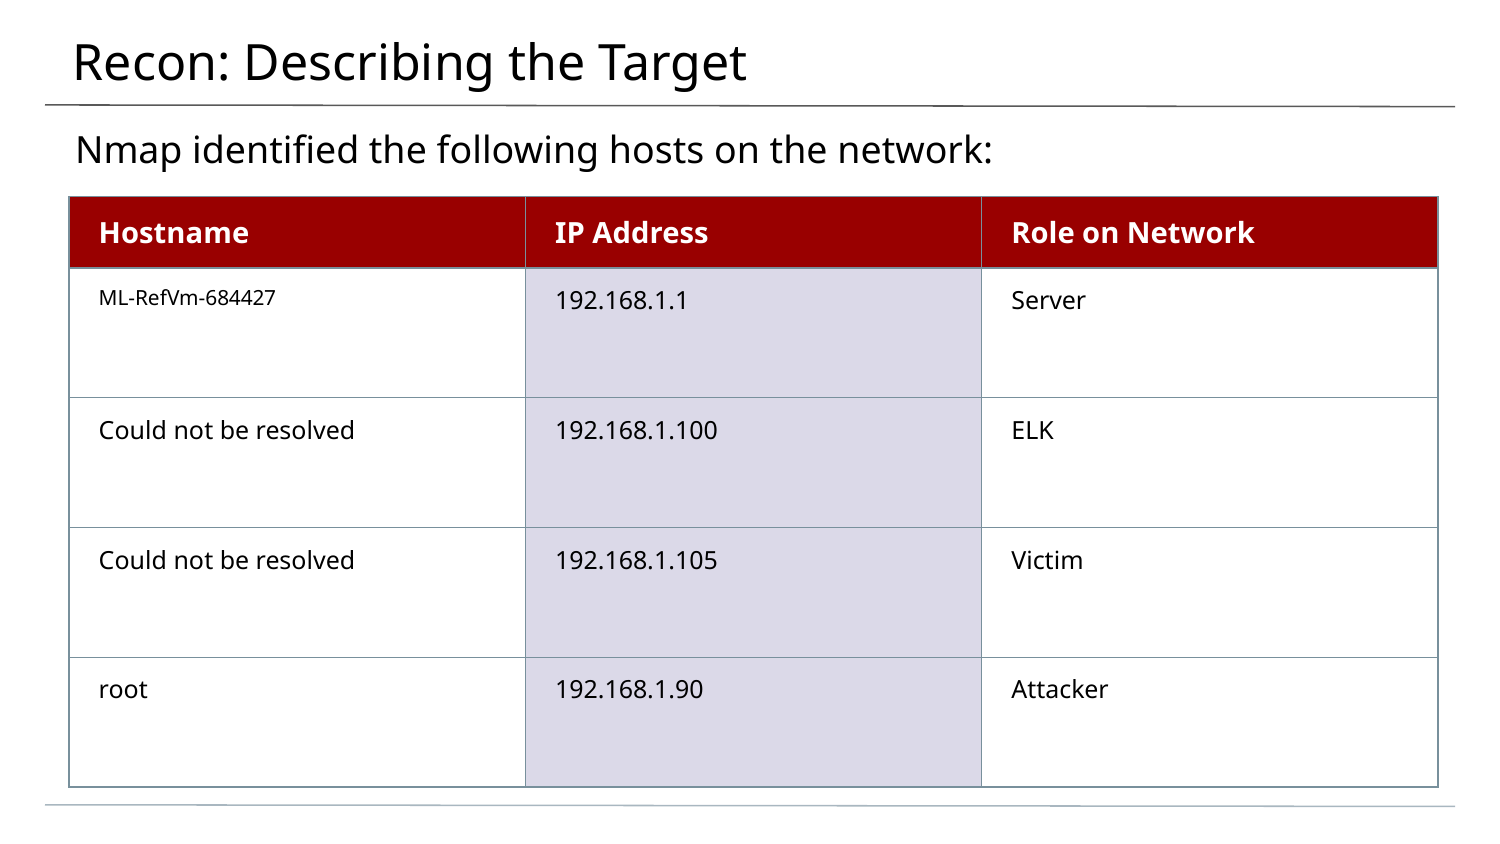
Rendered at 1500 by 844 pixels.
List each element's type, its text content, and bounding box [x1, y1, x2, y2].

table_cell Could not be resolved [70, 528, 525, 657]
table_cell Victim [982, 528, 1437, 657]
table_cell 192.168.1.100 [526, 398, 981, 527]
table_cell 192.168.1.90 [526, 658, 981, 786]
table_header Hostname [70, 197, 525, 267]
table_cell 192.168.1.1 [526, 269, 981, 397]
table_header IP Address [526, 197, 981, 267]
subtitle Nmap identified the following hosts on the network: [0, 110, 1500, 171]
table_cell 192.168.1.105 [526, 528, 981, 657]
table_header Role on Network [982, 197, 1437, 267]
table_cell Server [982, 269, 1437, 397]
table_cell Could not be resolved [70, 398, 525, 527]
table_cell ELK [982, 398, 1437, 527]
table_cell ML-RefVm-684427 [70, 269, 525, 397]
table_cell Attacker [982, 658, 1437, 786]
table_cell root [70, 658, 525, 786]
title Recon: Describing the Target [0, 0, 1500, 88]
